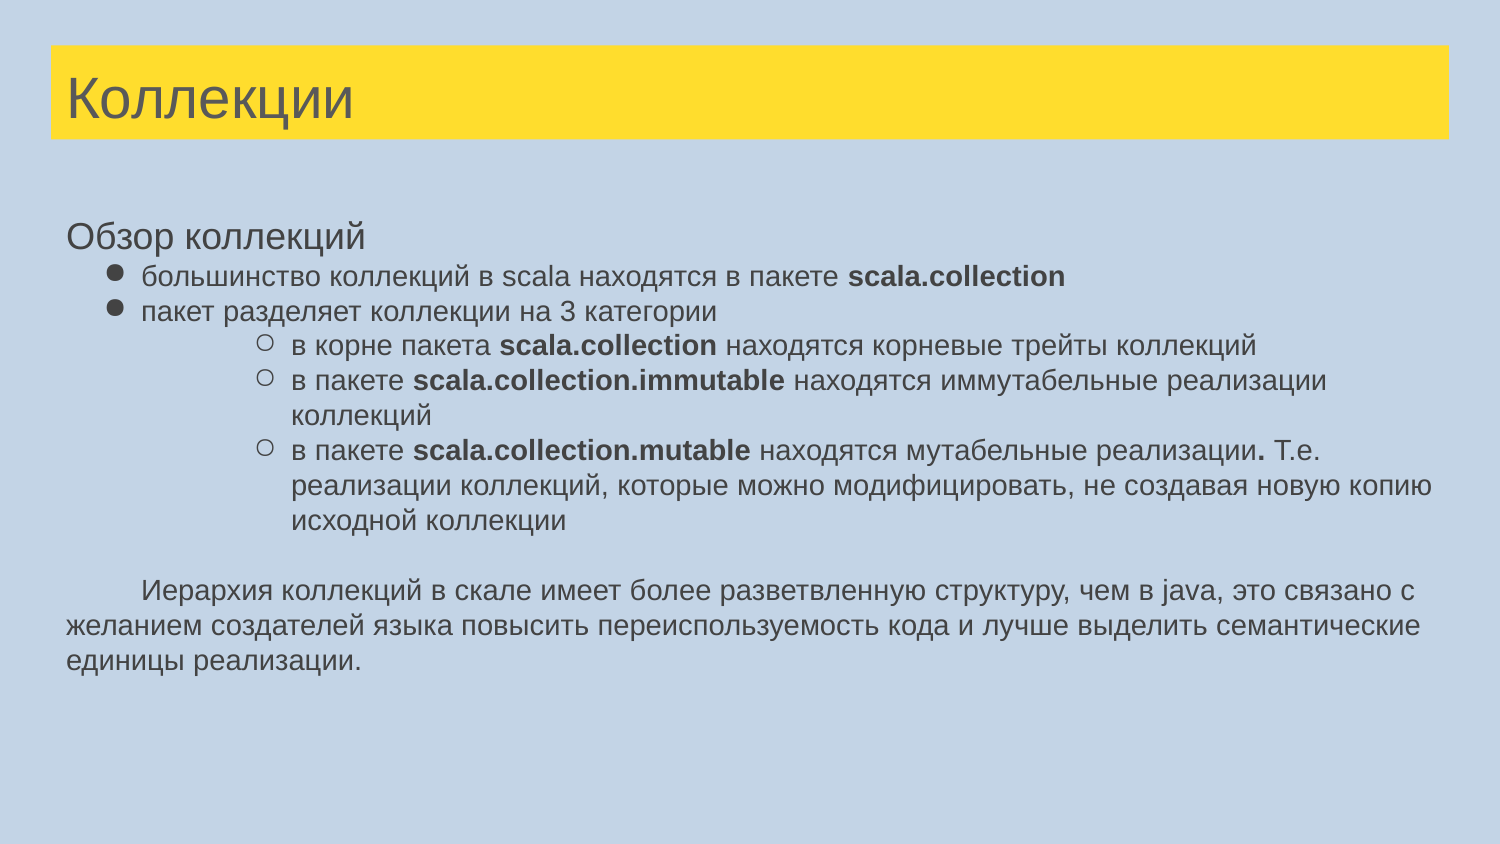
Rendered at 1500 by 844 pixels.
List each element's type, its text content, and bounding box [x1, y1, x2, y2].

title Коллекции [51, 45, 1449, 140]
text_box Обзор коллекций большинство коллекций в scala находятся в пакете scala.collection пакет разделяет коллекции на 3 категории в корне пакета scala.collection находятся корневые трейты коллекций в пакете scala.collection.immutable находятся иммутабельные реализации коллекций в пакете scala.collection.mutable находятся мутабельные реализации. Т.е. реализации коллекций, которые можно модифицировать, не создавая новую копию исходной коллекции Иерархия коллекций в скале имеет более разветвленную структуру, чем в java, это связано с желанием создателей языка повысить переиспользуемость кода и лучше выделить семантические единицы реализации. [51, 196, 1449, 692]
